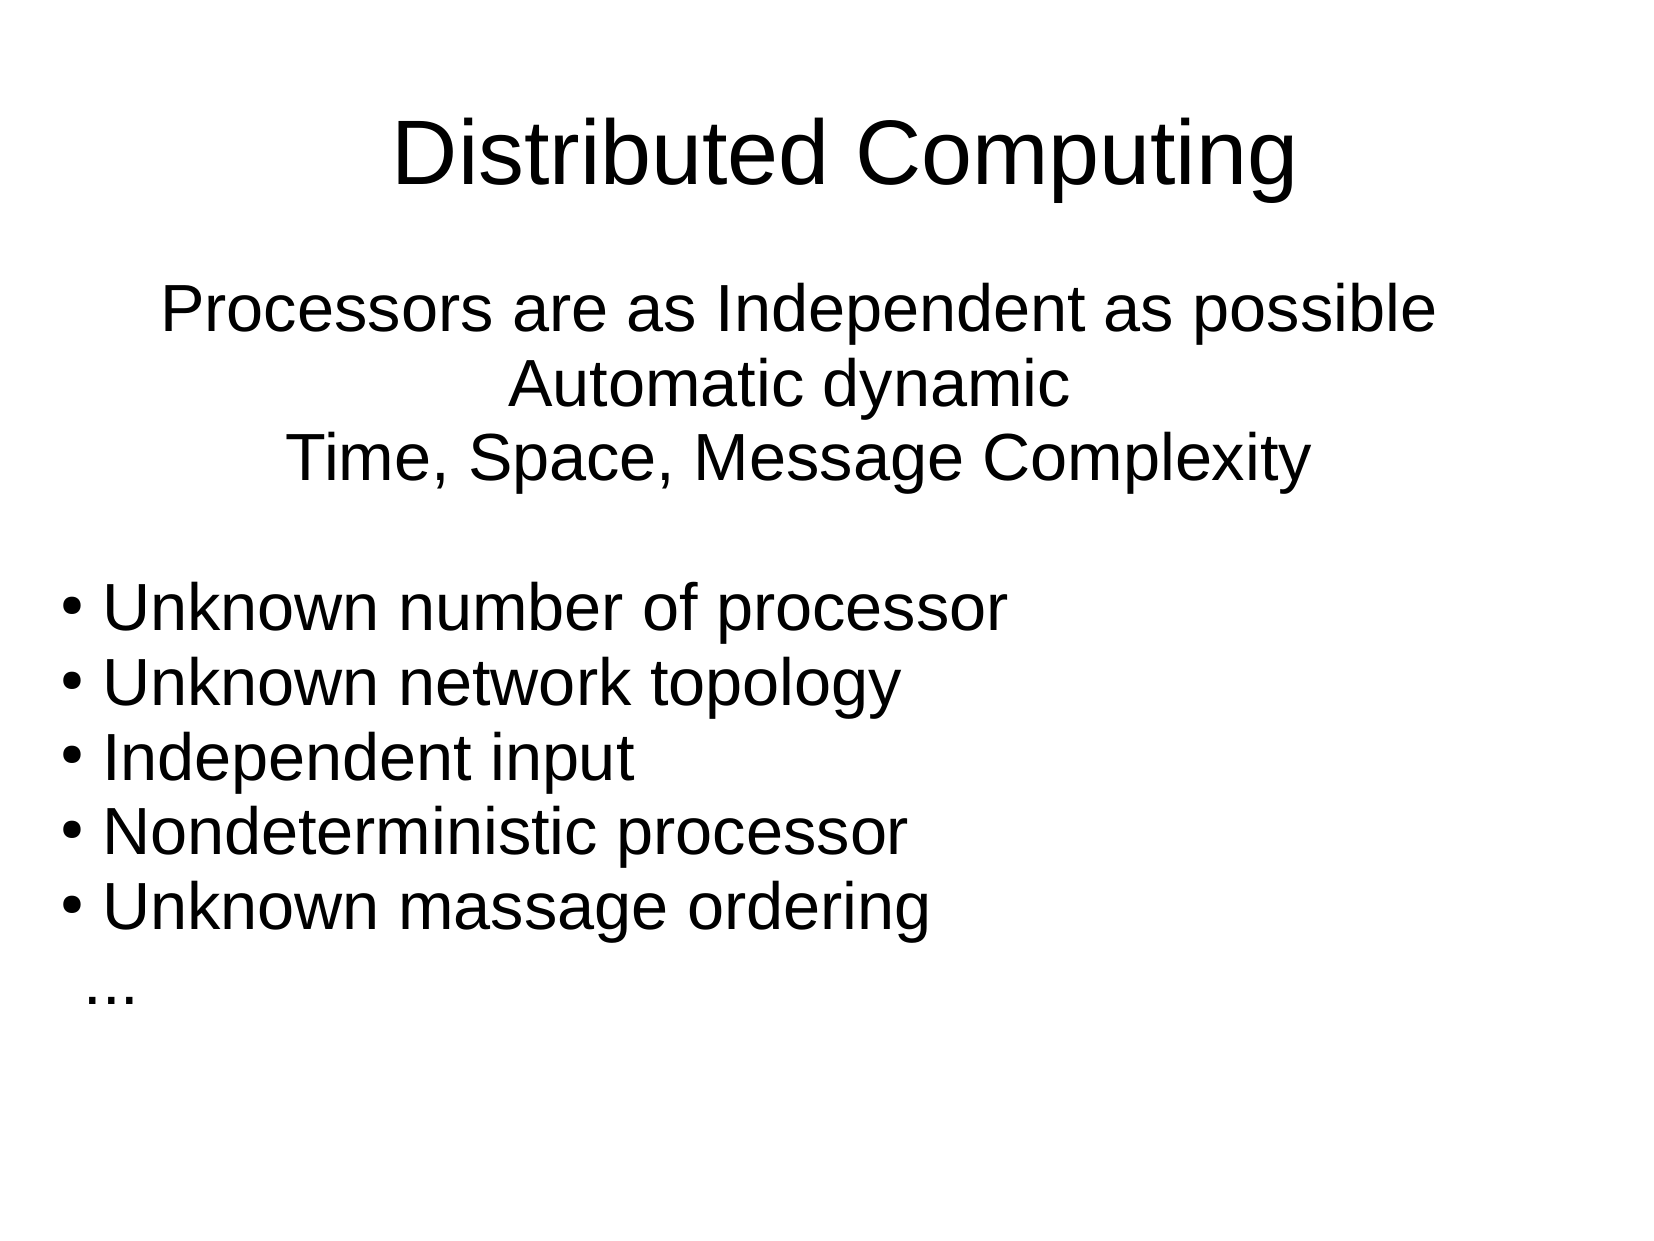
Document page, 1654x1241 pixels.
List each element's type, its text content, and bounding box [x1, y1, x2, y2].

subtitle Processors are as Independent as possible Automatic dynamic Time, Space, Message Complexity Unknown number of processor Unknown network topology Independent input Nondeterministic processor Unknown massage ordering ... [60, 270, 1516, 1019]
title Distributed Computing [101, 49, 1591, 257]
